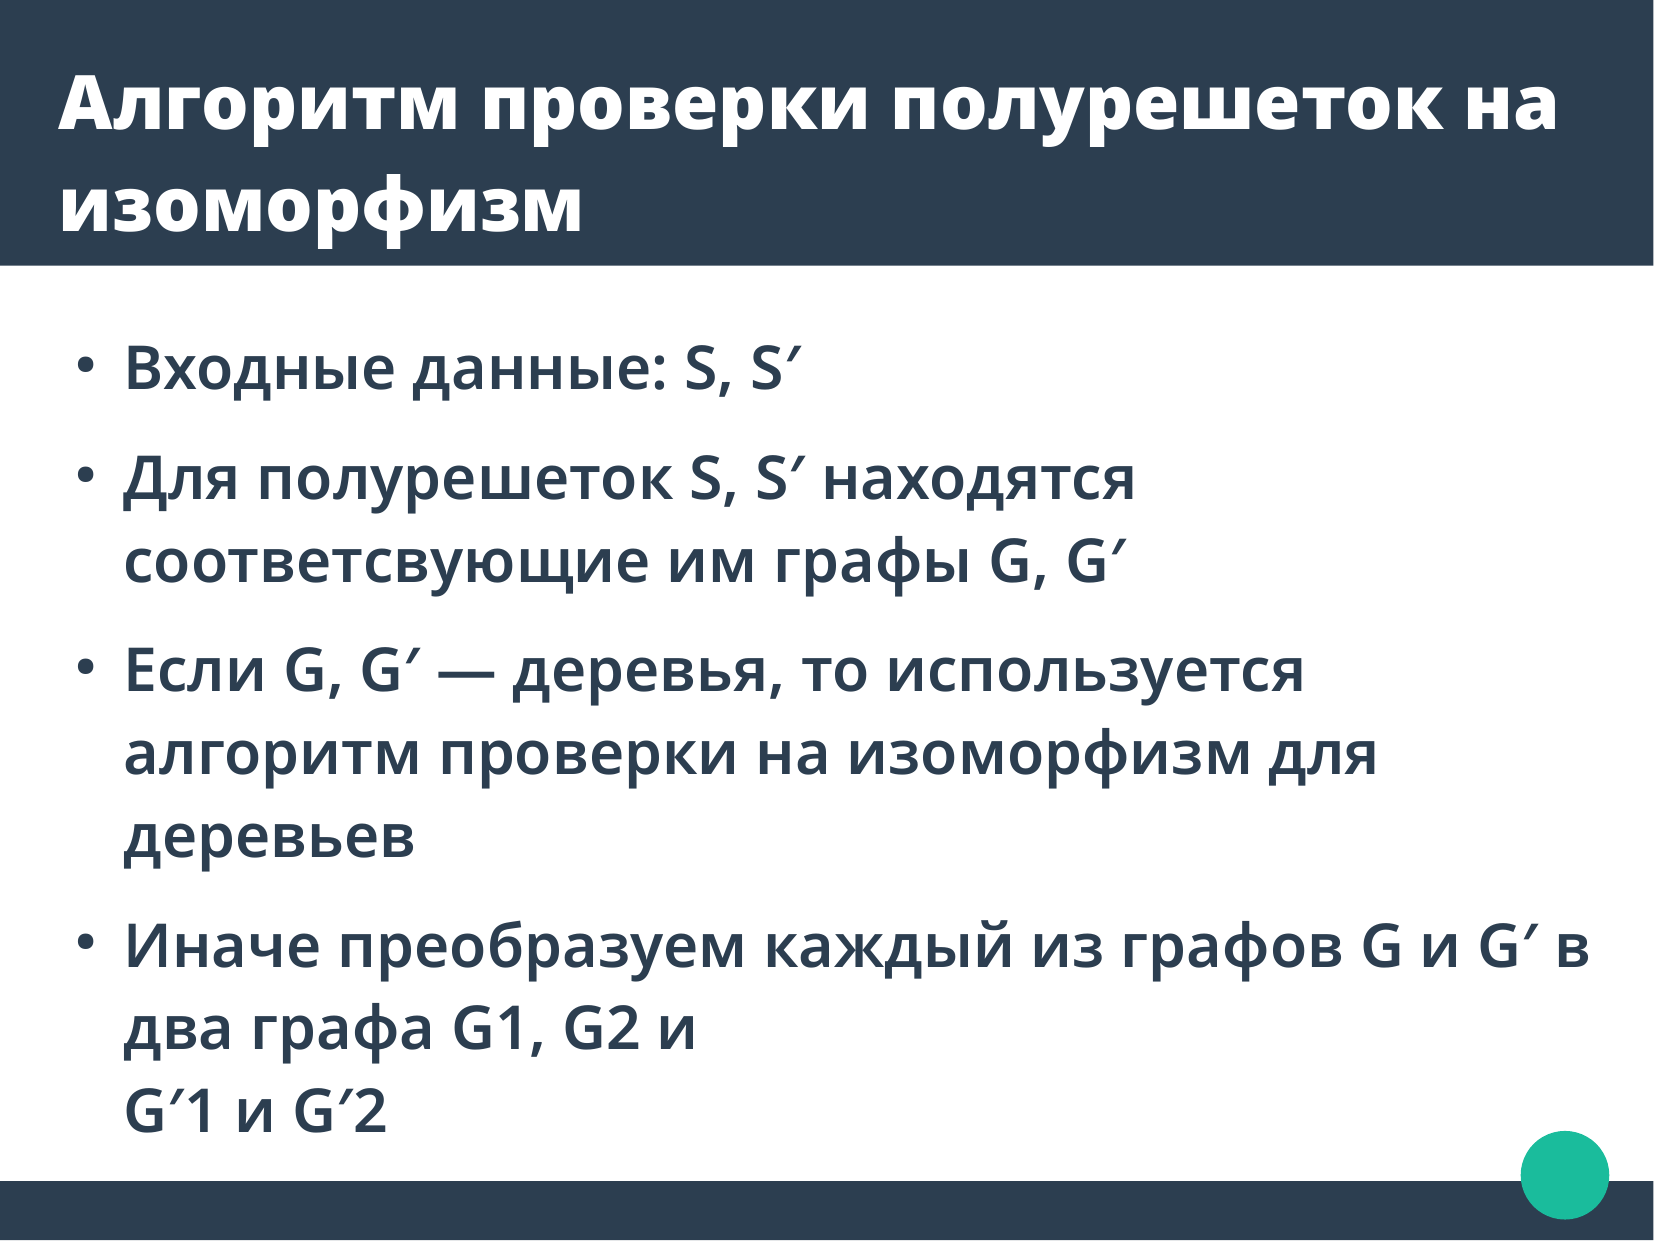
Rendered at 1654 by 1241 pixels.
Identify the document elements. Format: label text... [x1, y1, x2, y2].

list Входные данные: S, S′ Для полурешеток S, S′ находятся соответсвующие им графы G, G′ Если G, G′ — деревья, то используется алгоритм проверки на изоморфизм для деревьев Иначе преобразуем каждый из графов G и G′ в два графа G1, G2 и G′1 и G′2 [59, 324, 1595, 1152]
title Алгоритм проверки полурешеток на изоморфизм [59, 49, 1595, 207]
